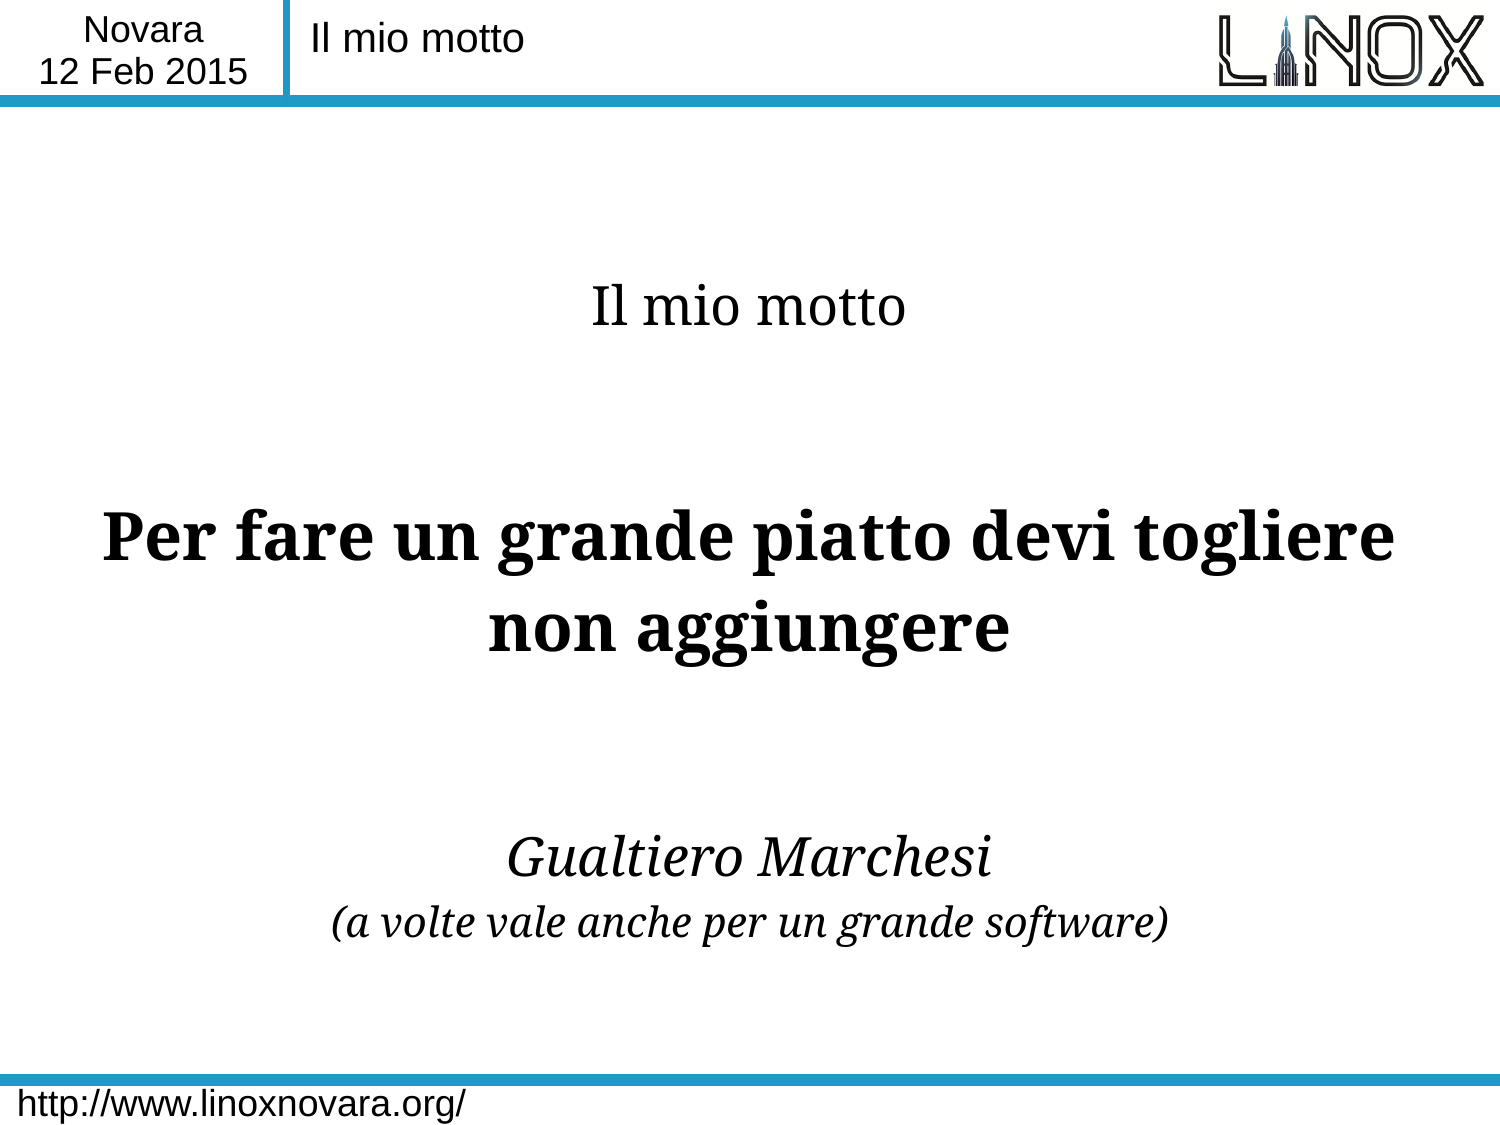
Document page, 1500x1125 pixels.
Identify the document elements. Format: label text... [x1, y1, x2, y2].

picture [0, 0, 1500, 107]
list Il mio motto [295, 7, 1321, 83]
picture [0, 1074, 1500, 1086]
text_box Il mio motto Per fare un grande piatto devi togliere non aggiungere Gualtiero Marchesi (a volte vale anche per un grande software) [70, 259, 1430, 926]
